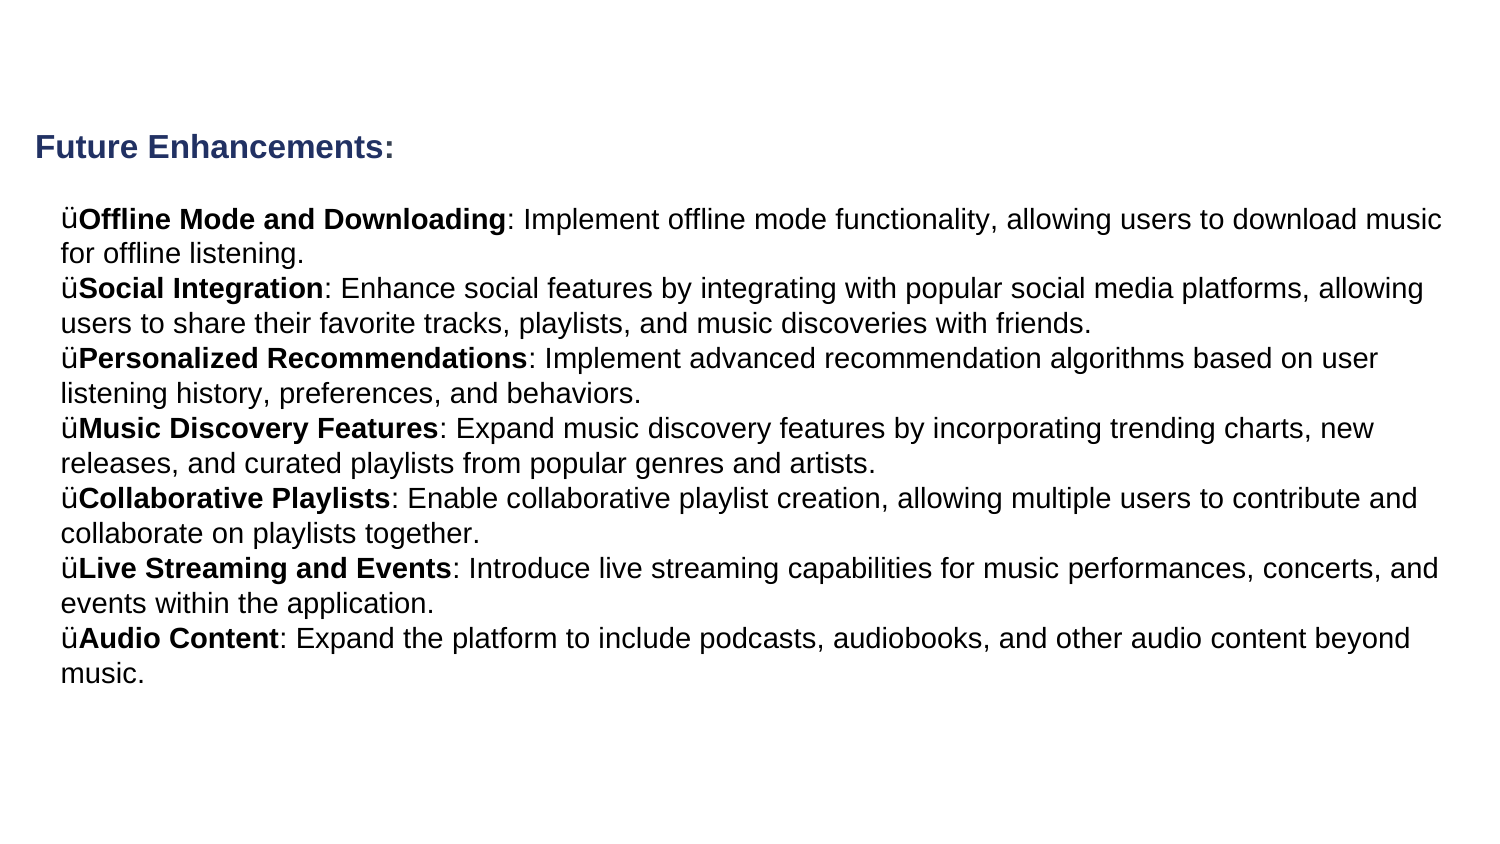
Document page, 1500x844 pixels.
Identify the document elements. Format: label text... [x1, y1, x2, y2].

text_box Offline Mode and Downloading: Implement offline mode functionality, allowing users to download music for offline listening. Social Integration: Enhance social features by integrating with popular social media platforms, allowing users to share their favorite tracks, playlists, and music discoveries with friends. Personalized Recommendations: Implement advanced recommendation algorithms based on user listening history, preferences, and behaviors. Music Discovery Features: Expand music discovery features by incorporating trending charts, new releases, and curated playlists from popular genres and artists. Collaborative Playlists: Enable collaborative playlist creation, allowing multiple users to contribute and collaborate on playlists together. Live Streaming and Events: Introduce live streaming capabilities for music performances, concerts, and events within the application. Audio Content: Expand the platform to include podcasts, audiobooks, and other audio content beyond music. [46, 192, 1472, 697]
title Future Enhancements: [35, 118, 1417, 208]
